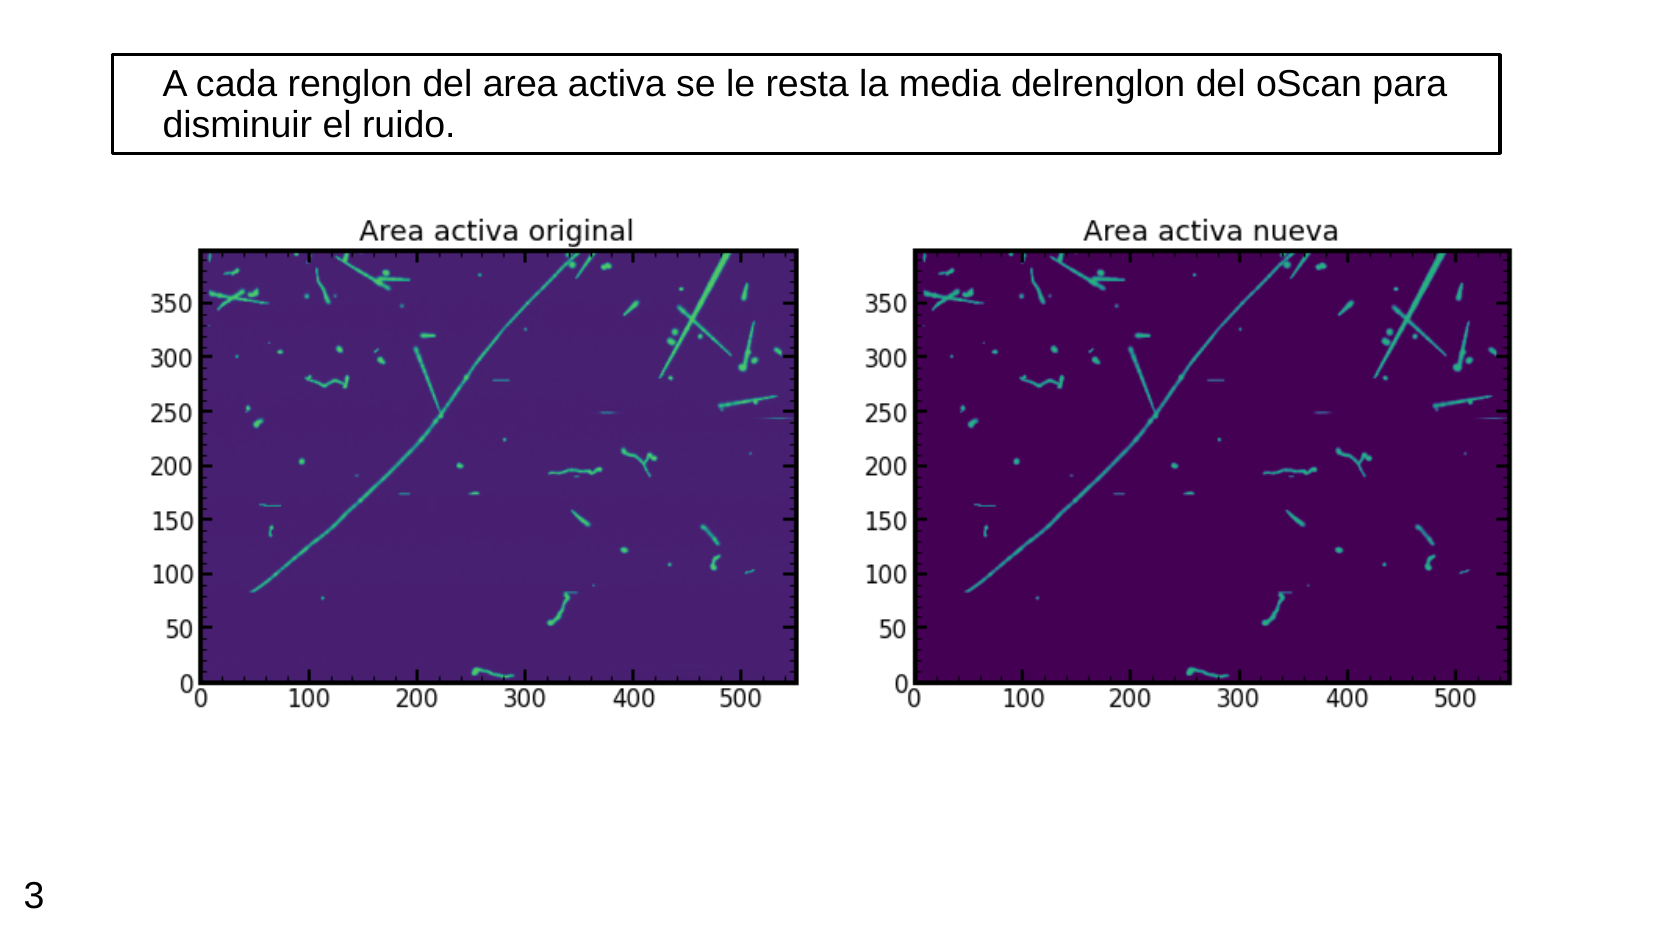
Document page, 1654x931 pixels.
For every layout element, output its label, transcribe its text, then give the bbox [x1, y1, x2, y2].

text_box <number> [8, 867, 638, 931]
picture [139, 208, 1520, 723]
text_box A cada renglon del area activa se le resta la media delrenglon del oScan para disminuir el ruido. [112, 54, 1501, 154]
